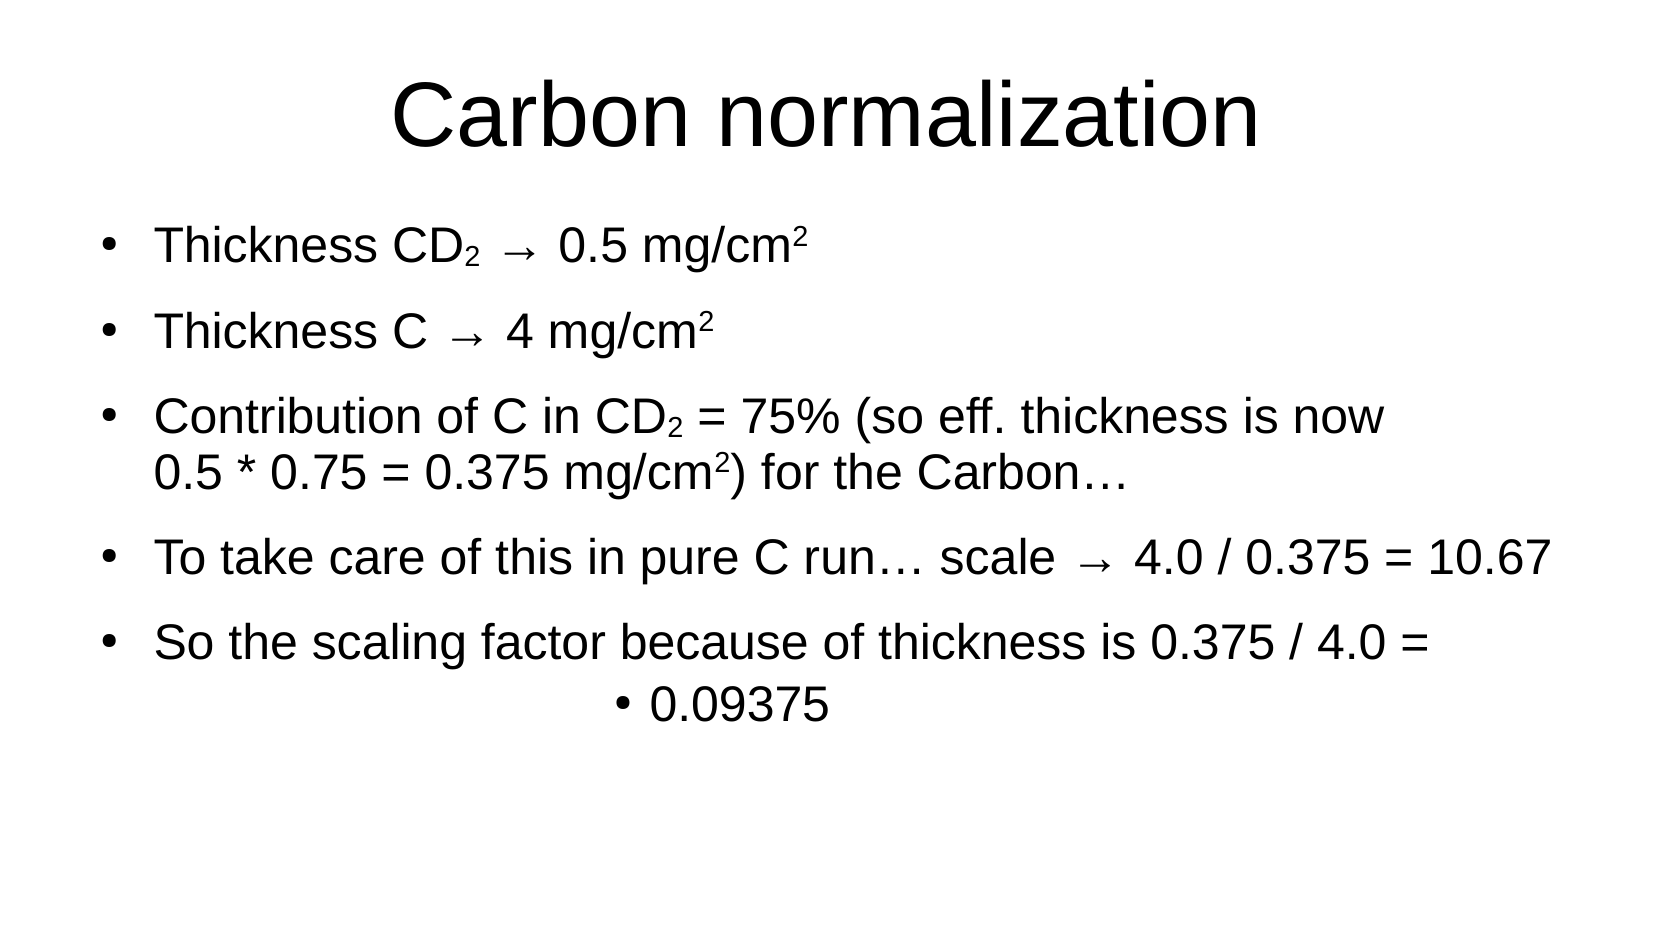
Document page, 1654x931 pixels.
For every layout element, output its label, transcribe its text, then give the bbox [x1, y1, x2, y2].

list Thickness CD2 → 0.5 mg/cm2 Thickness C → 4 mg/cm2 Contribution of C in CD2 = 75% (so eff. thickness is now 0.5 * 0.75 = 0.375 mg/cm2) for the Carbon… To take care of this in pure C run… scale → 4.0 / 0.375 = 10.67 So the scaling factor because of thickness is 0.375 / 4.0 = 0.09375 [82, 217, 1571, 758]
title Carbon normalization [82, 37, 1571, 193]
